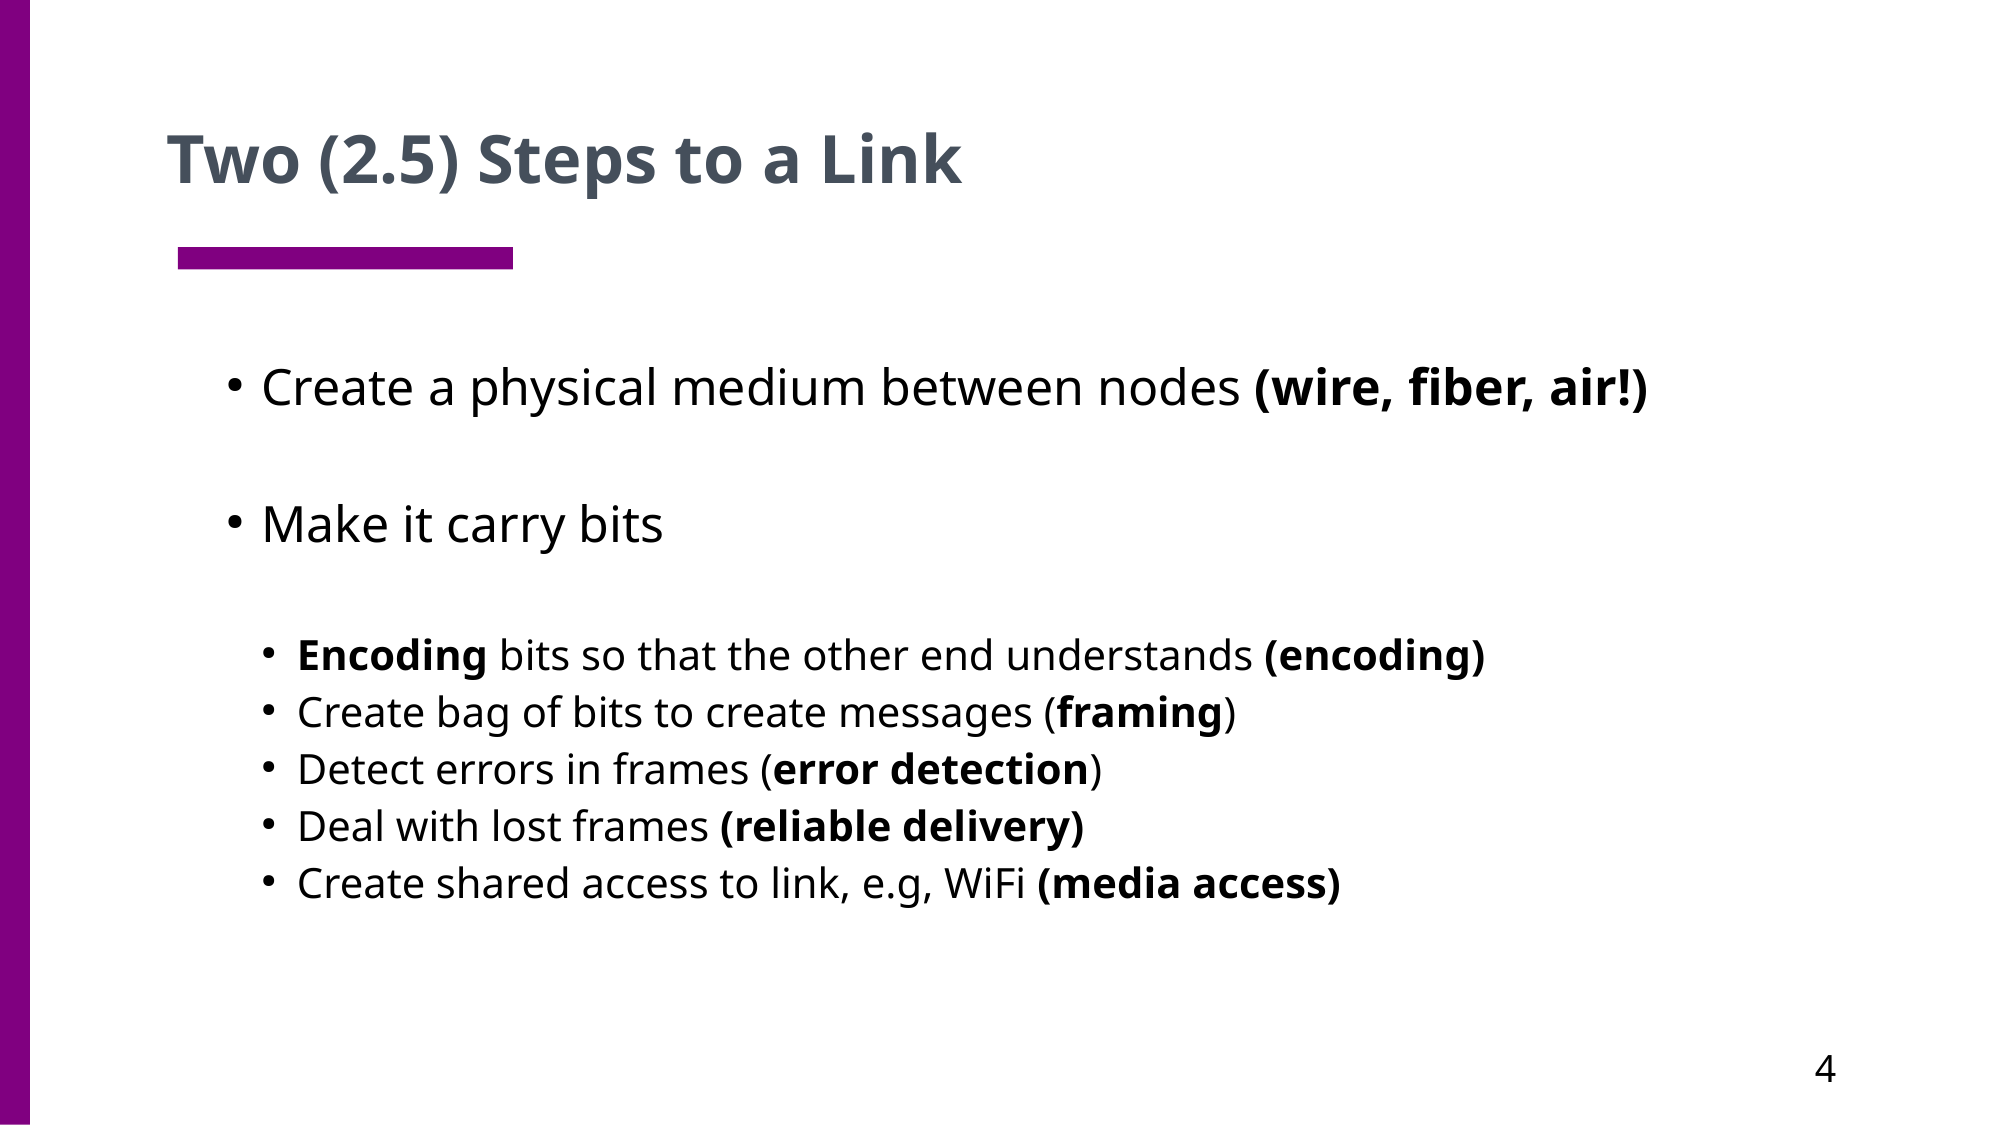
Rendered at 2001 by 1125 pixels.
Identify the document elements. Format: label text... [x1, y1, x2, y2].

text_box Two (2.5) Steps to a Link [151, 0, 1849, 212]
text_box Create a physical medium between nodes (wire, fiber, air!) Make it carry bits Encoding bits so that the other end understands (encoding) Create bag of bits to create messages (framing) Detect errors in frames (error detection) Deal with lost frames (reliable delivery) Create shared access to link, e.g, WiFi (media access) [211, 345, 1815, 836]
